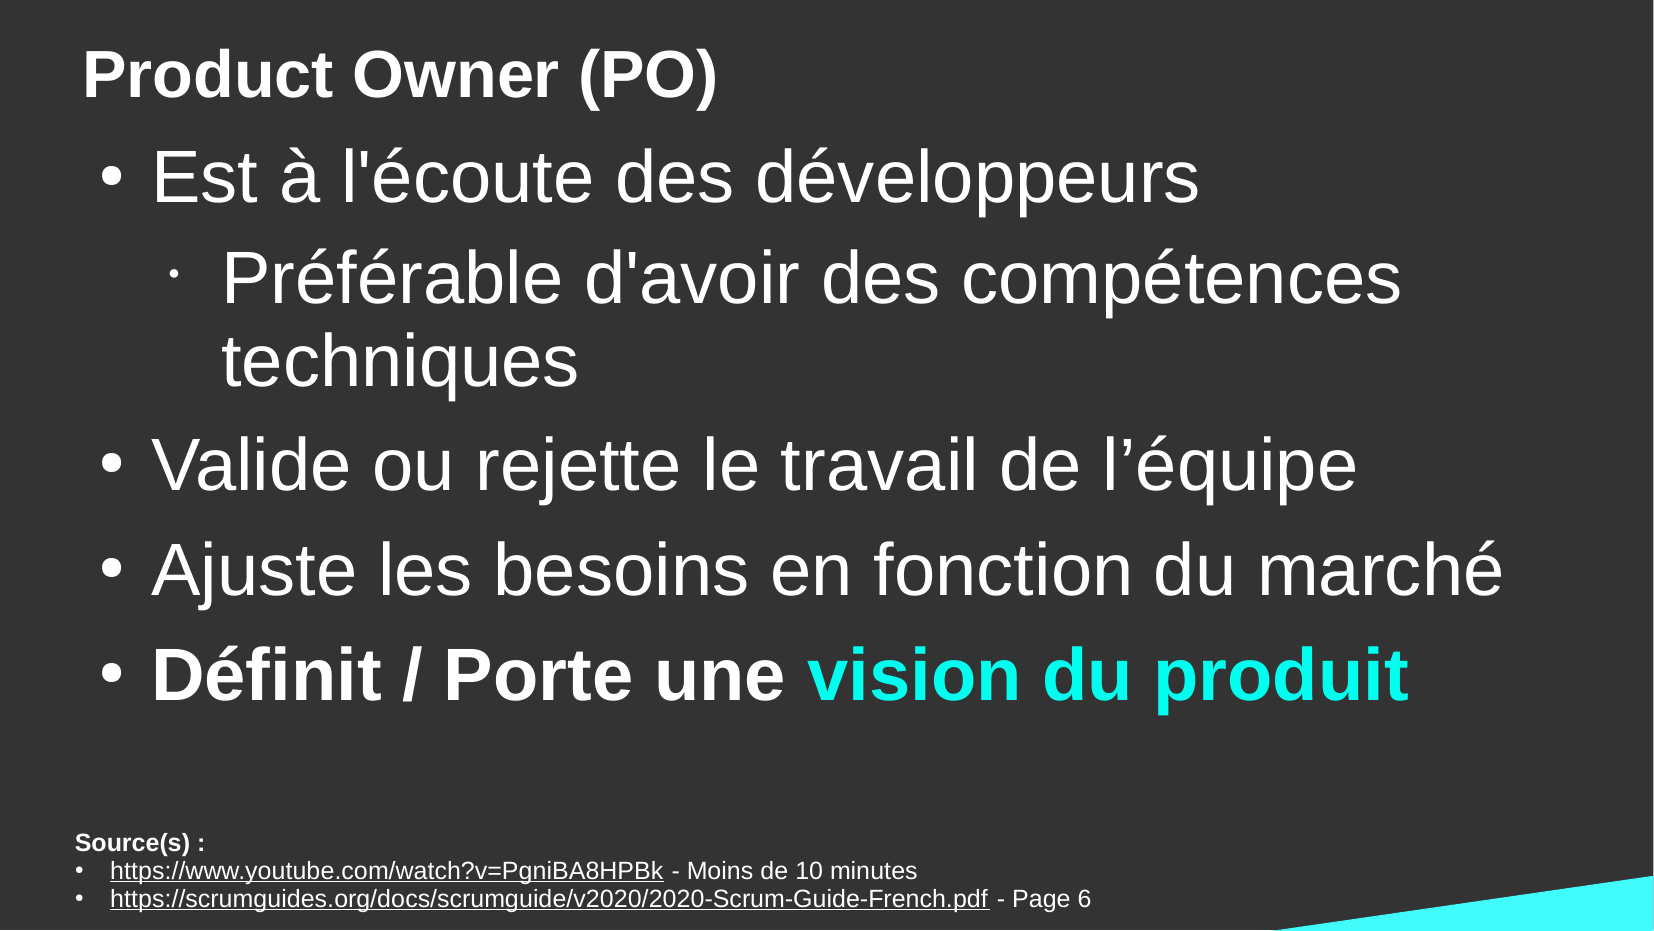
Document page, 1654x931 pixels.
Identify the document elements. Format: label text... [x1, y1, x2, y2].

text_box [1270, 875, 1654, 931]
title Product Owner (PO) [82, 37, 1571, 122]
list Est à l'écoute des développeurs Préférable d'avoir des compétences techniques Valide ou rejette le travail de l’équipe Ajuste les besoins en fonction du marché Définit / Porte une vision du produit [80, 135, 1620, 721]
text_box Source(s) : https://www.youtube.com/watch?v=PgniBA8HPBk - Moins de 10 minutes https://scrumguides.org/docs/scrumguide/v2020/2020-Scrum-Guide-French.pdf - Page 6 [60, 821, 1546, 921]
